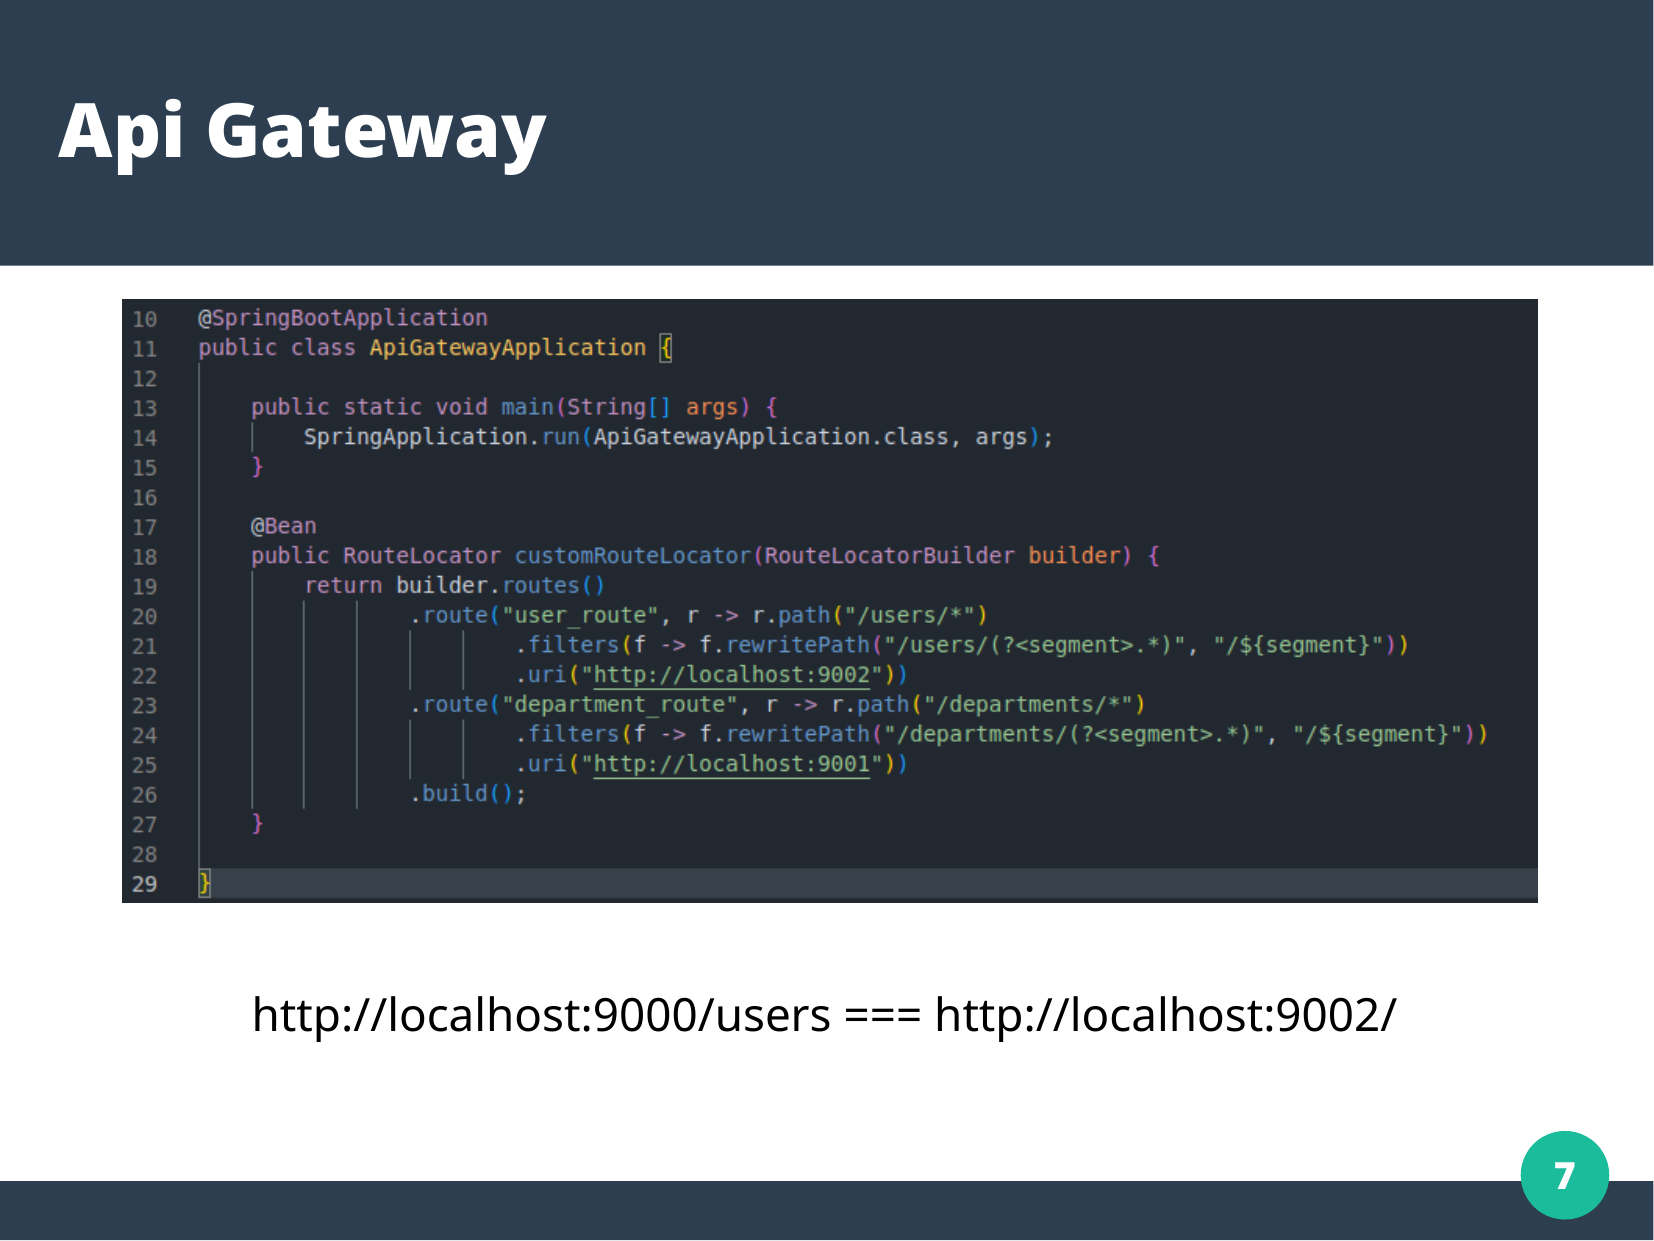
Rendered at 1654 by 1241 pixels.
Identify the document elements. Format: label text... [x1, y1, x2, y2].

title Api Gateway [59, 49, 1595, 207]
picture [122, 299, 1538, 903]
text_box http://localhost:9000/users === http://localhost:9002/ [120, 975, 1531, 1126]
